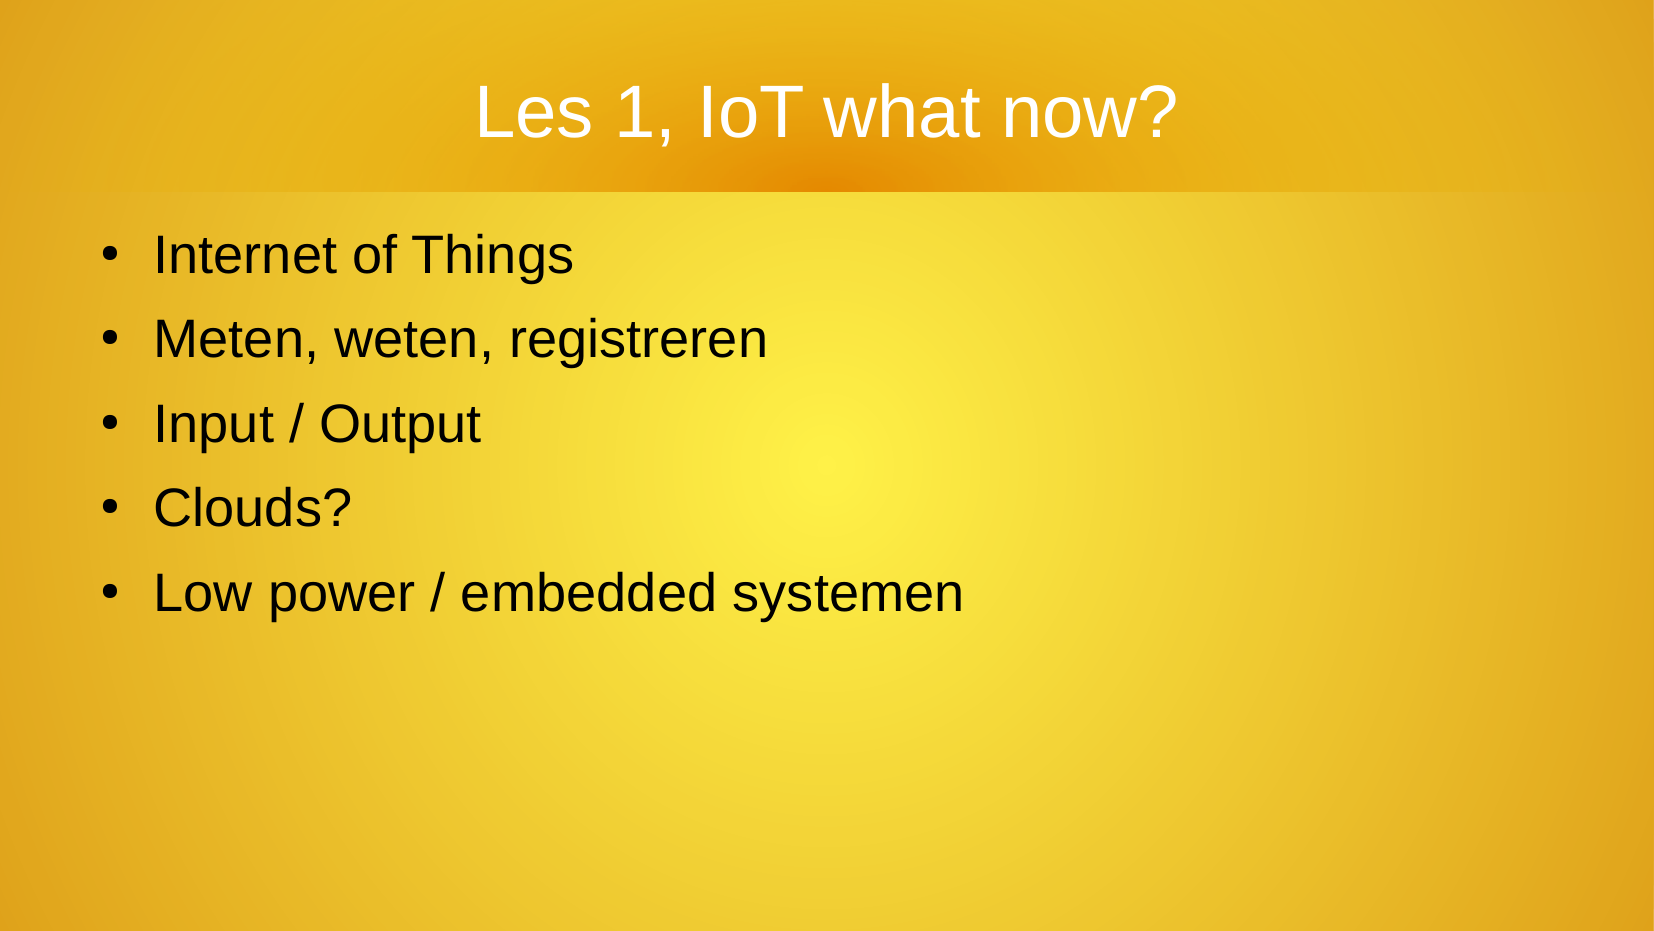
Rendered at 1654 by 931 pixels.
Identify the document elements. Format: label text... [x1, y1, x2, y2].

list Internet of Things Meten, weten, registreren Input / Output Clouds? Low power / embedded systemen [82, 224, 1571, 764]
title Les 1, IoT what now? [82, 35, 1571, 189]
